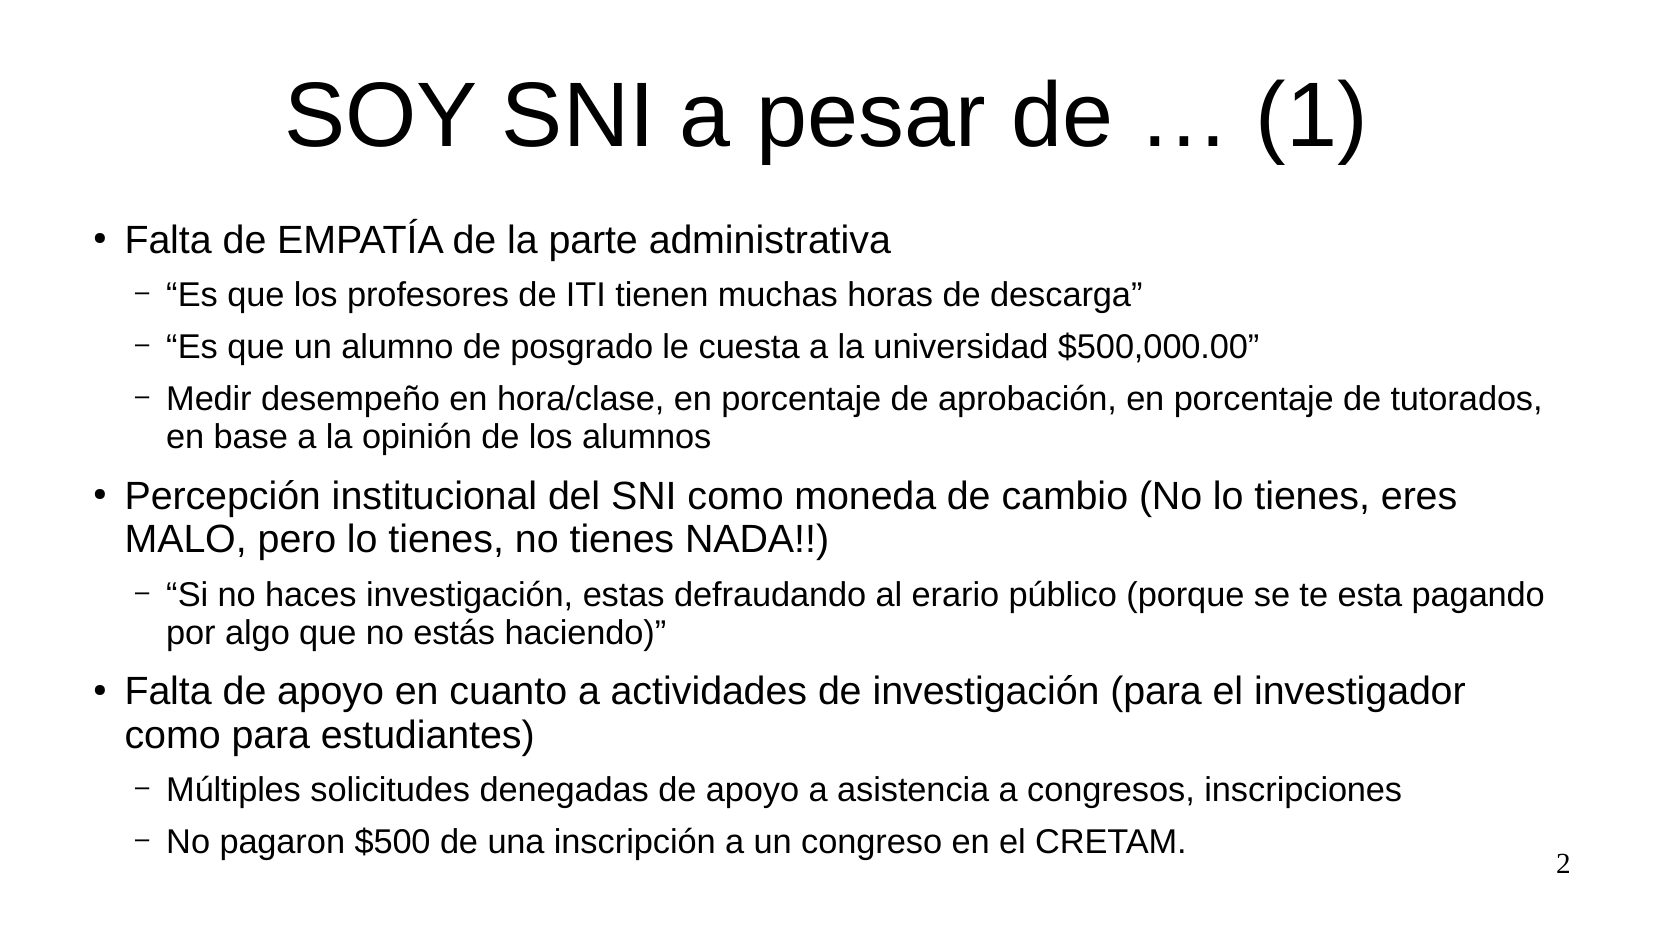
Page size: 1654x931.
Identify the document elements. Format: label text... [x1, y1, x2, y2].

title SOY SNI a pesar de … (1) [82, 37, 1571, 193]
list Falta de EMPATÍA de la parte administrativa “Es que los profesores de ITI tienen muchas horas de descarga” “Es que un alumno de posgrado le cuesta a la universidad $500,000.00” Medir desempeño en hora/clase, en porcentaje de aprobación, en porcentaje de tutorados, en base a la opinión de los alumnos Percepción institucional del SNI como moneda de cambio (No lo tienes, eres MALO, pero lo tienes, no tienes NADA!!) “Si no haces investigación, estas defraudando al erario público (porque se te esta pagando por algo que no estás haciendo)” Falta de apoyo en cuanto a actividades de investigación (para el investigador como para estudiantes) Múltiples solicitudes denegadas de apoyo a asistencia a congresos, inscripciones No pagaron $500 de una inscripción a un congreso en el CRETAM. [82, 217, 1571, 875]
